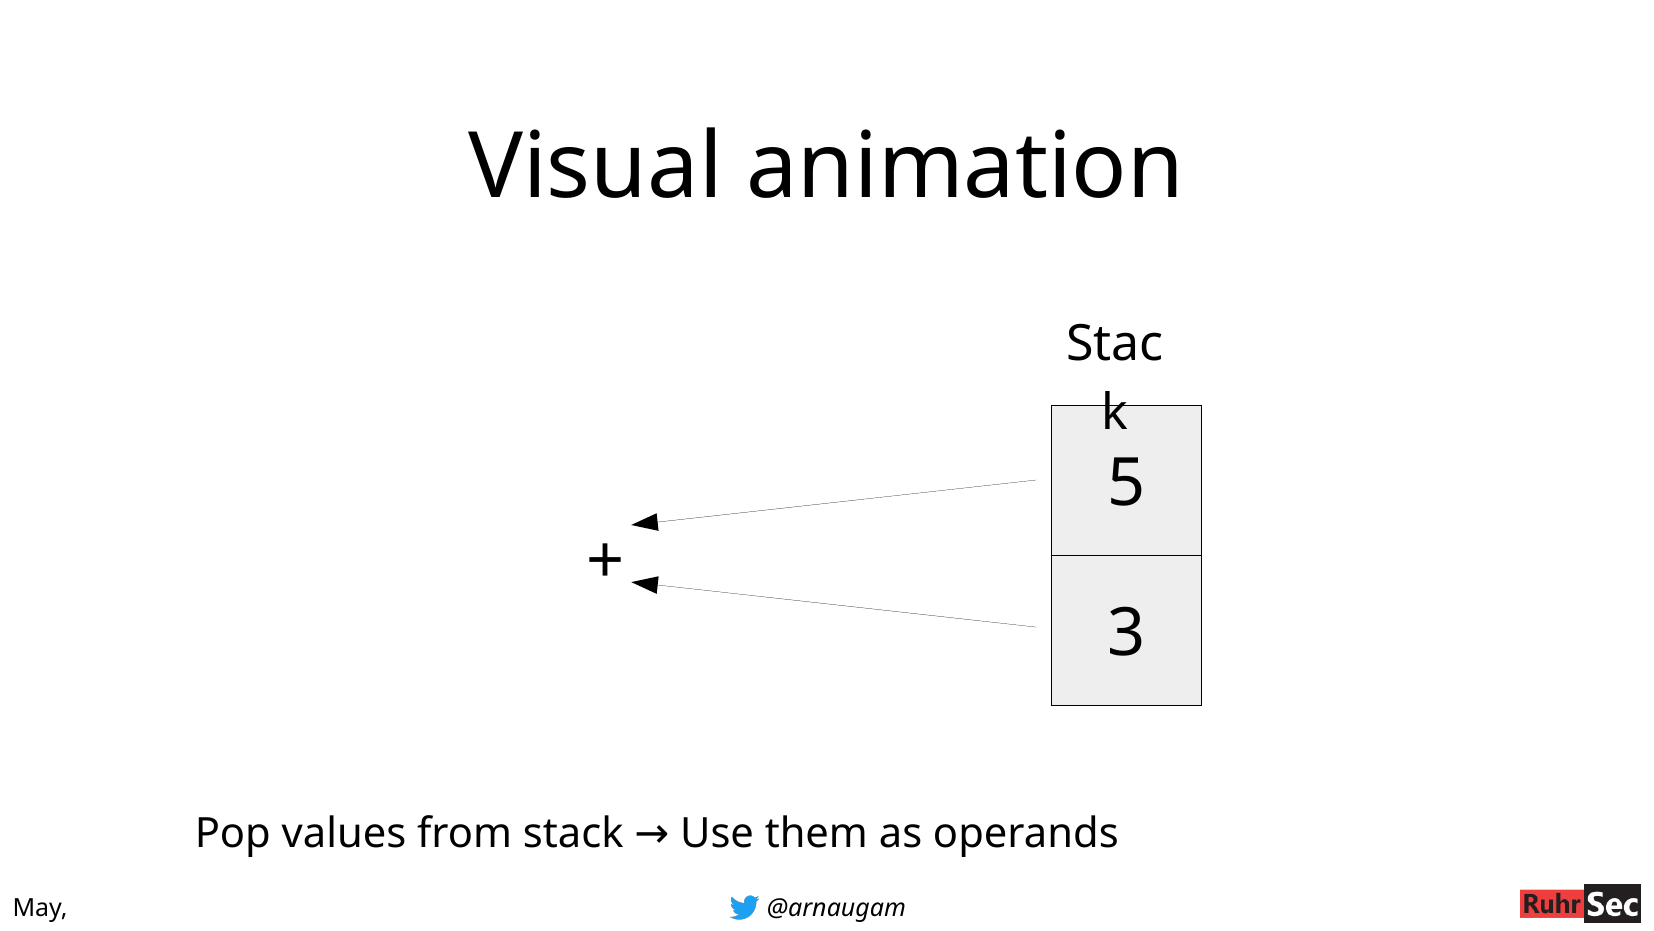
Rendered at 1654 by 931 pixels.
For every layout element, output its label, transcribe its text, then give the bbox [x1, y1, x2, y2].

picture [1520, 884, 1641, 923]
text_box 5 [1109, 405, 1118, 415]
picture [721, 884, 768, 931]
text_box 3 [1051, 556, 1202, 706]
title Visual animation [82, 84, 1571, 240]
text_box 5 [1051, 405, 1202, 556]
text_box + [571, 505, 662, 601]
text_box Stack [1051, 300, 1202, 375]
text_box Pop values from stack → Use them as operands [180, 795, 1076, 861]
